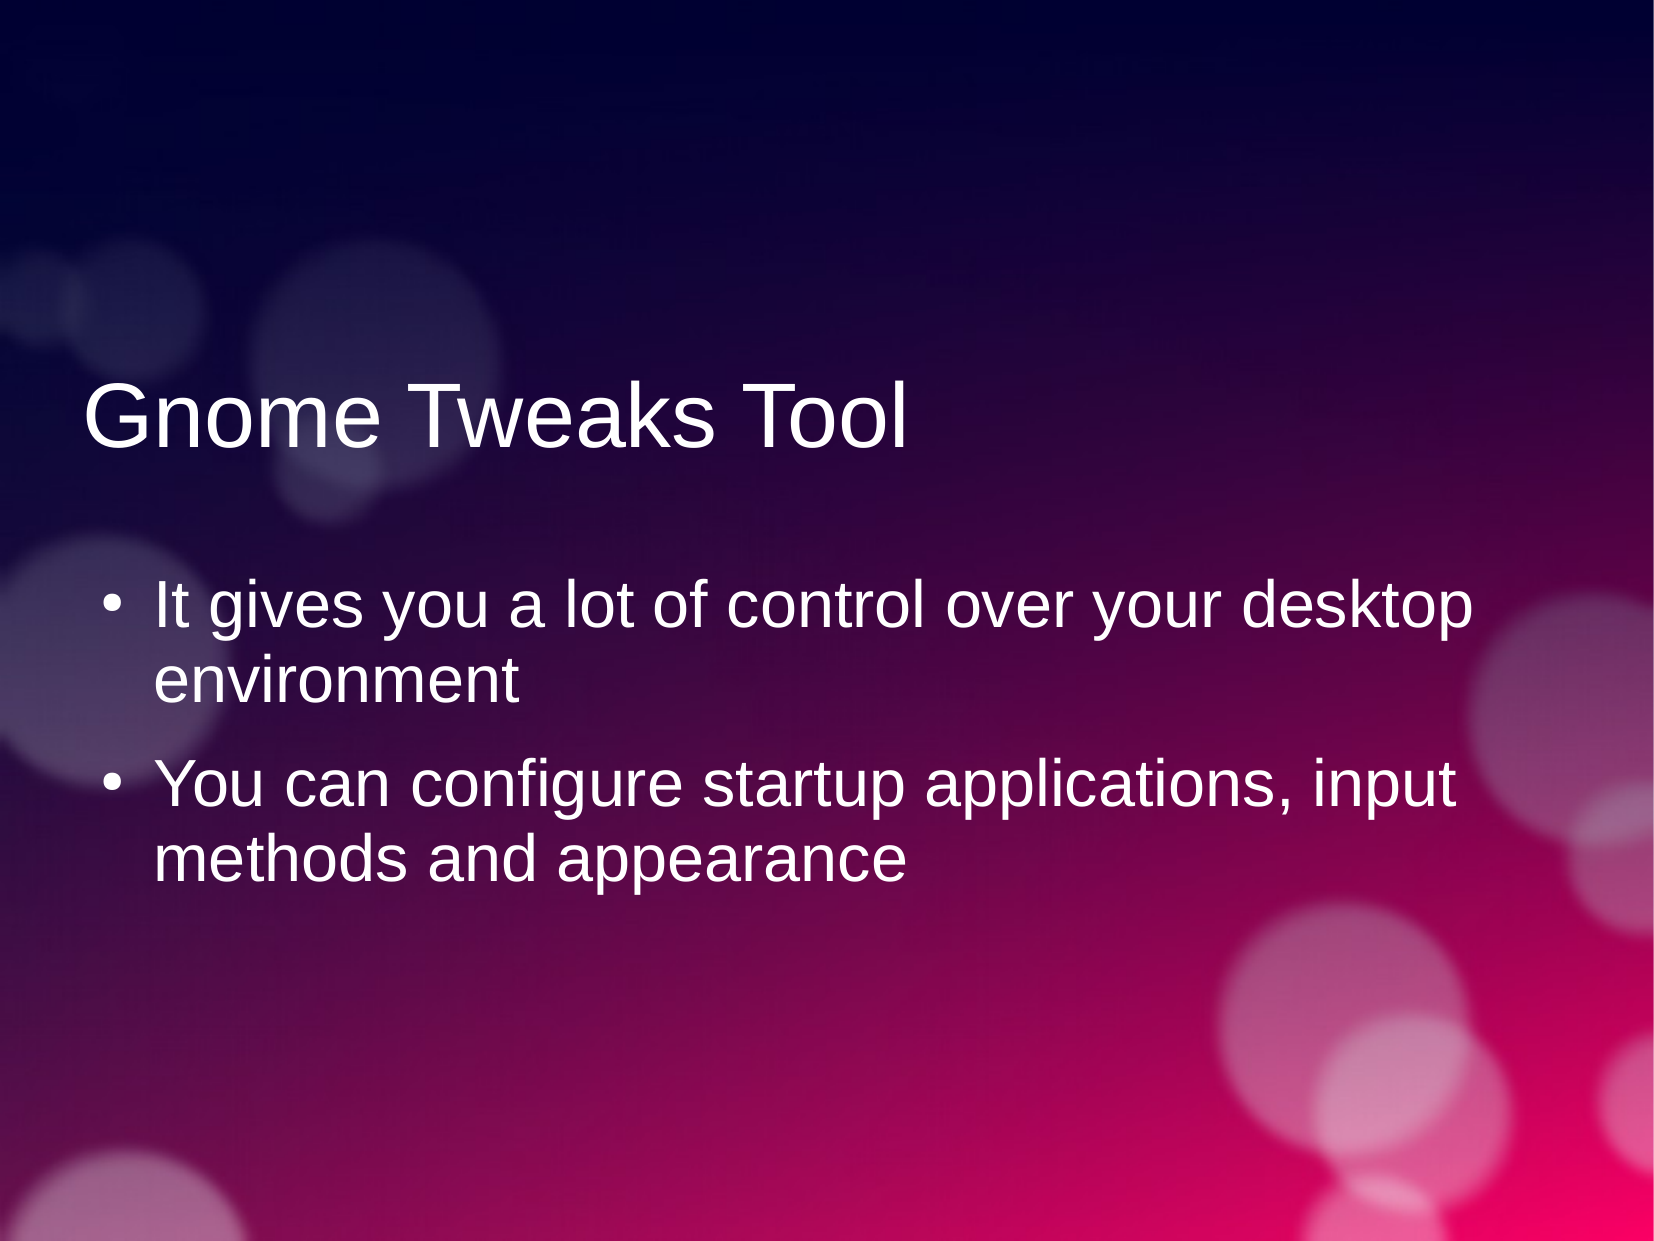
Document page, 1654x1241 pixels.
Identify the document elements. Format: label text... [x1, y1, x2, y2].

title Gnome Tweaks Tool [82, 312, 1571, 520]
picture [0, 0, 1654, 1241]
list It gives you a lot of control over your desktop environment You can configure startup applications, input methods and appearance [82, 566, 1571, 1010]
